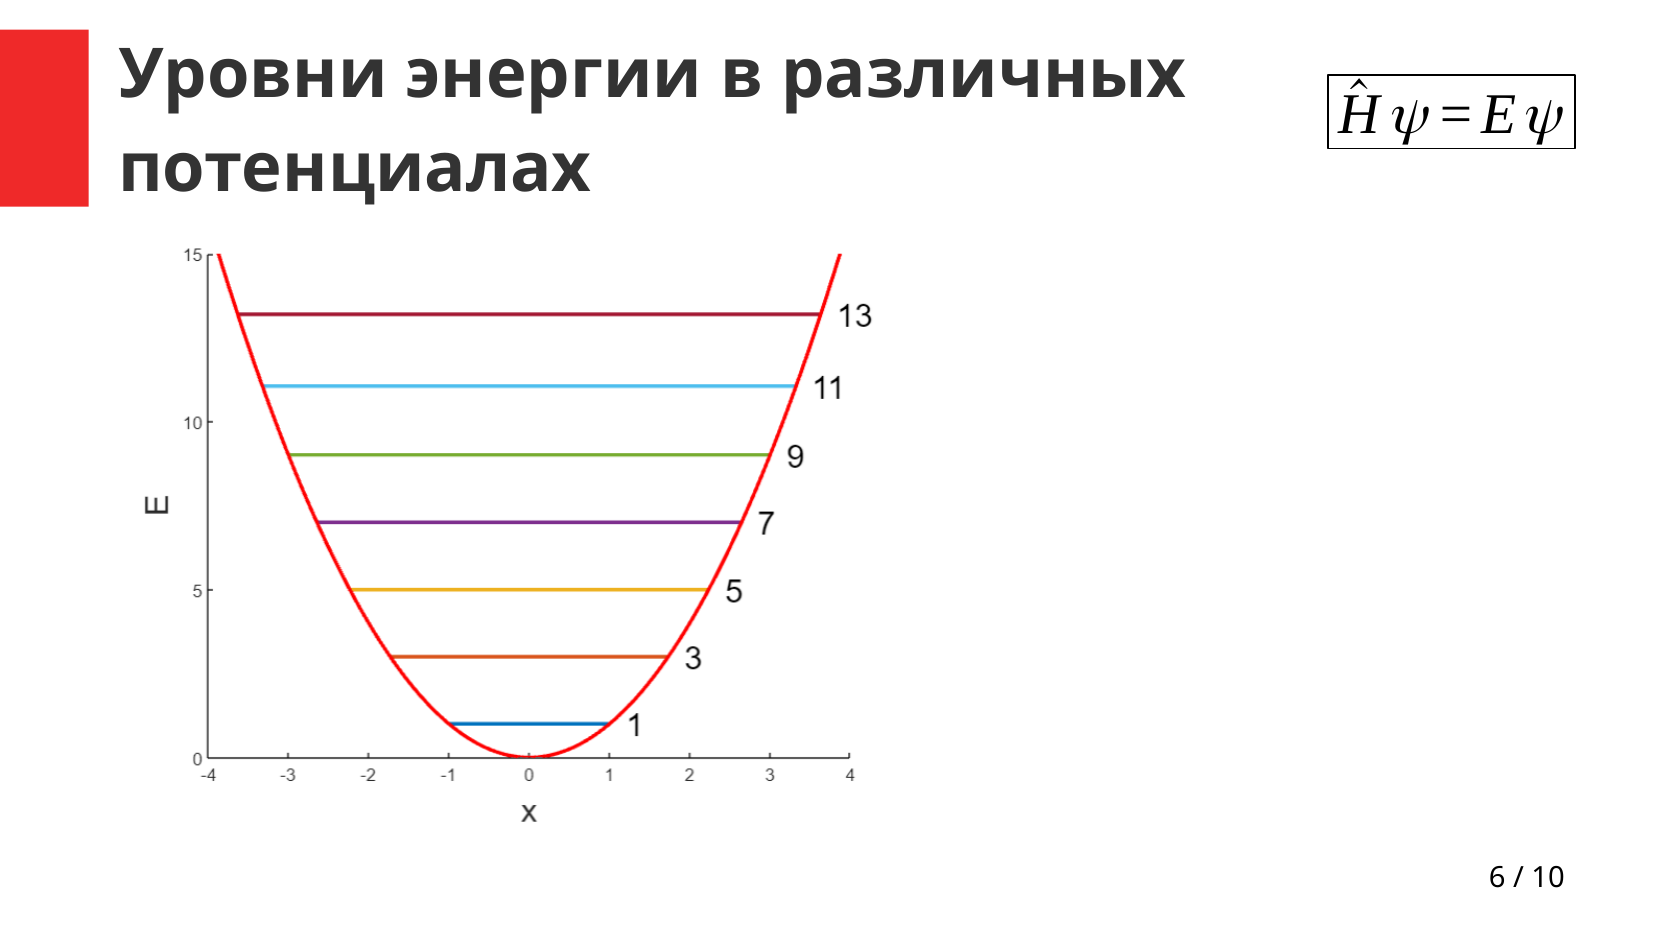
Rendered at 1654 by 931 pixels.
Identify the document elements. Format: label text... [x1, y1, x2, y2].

chart [1328, 76, 1574, 148]
title Уровни энергии в различных потенциалах [118, 24, 1595, 212]
picture [118, 236, 916, 828]
